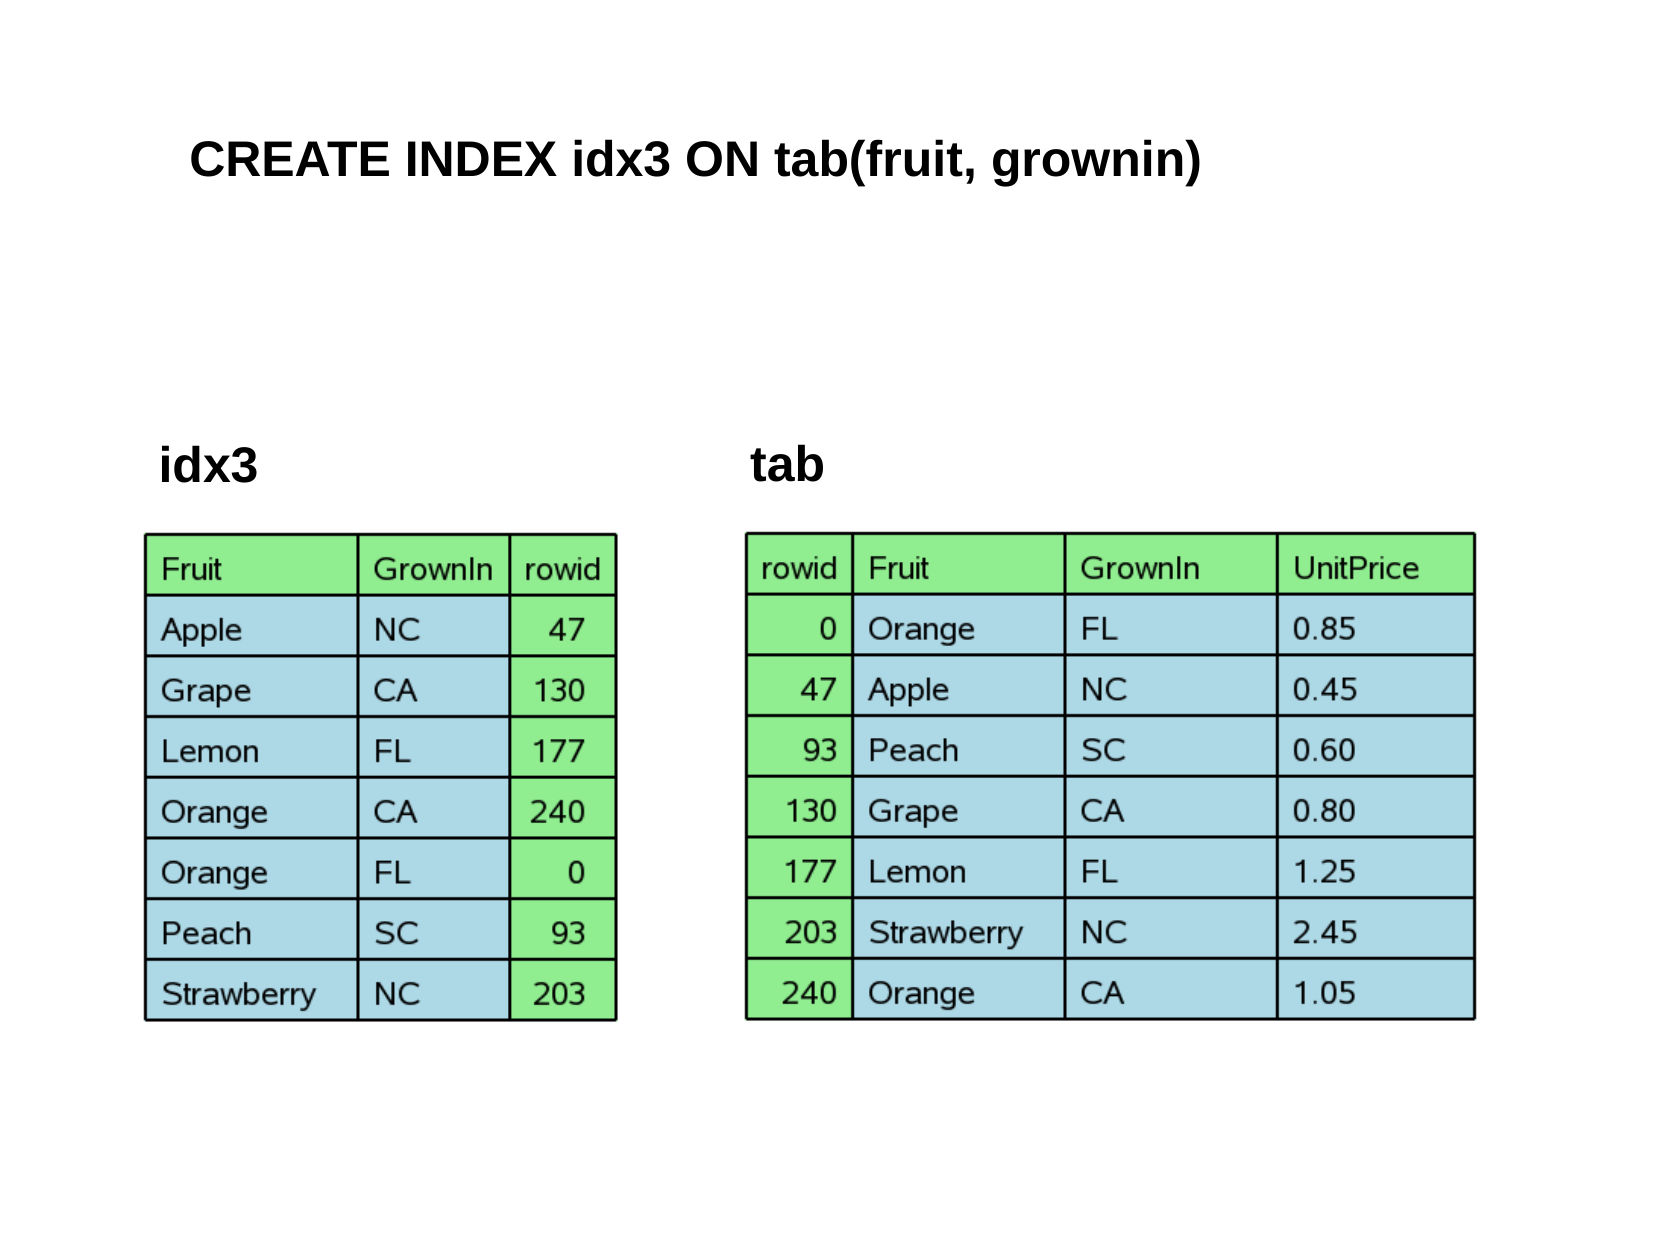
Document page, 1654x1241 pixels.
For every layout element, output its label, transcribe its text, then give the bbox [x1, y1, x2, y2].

text_box CREATE INDEX idx3 ON tab(fruit, grownin) [174, 124, 1218, 197]
text_box tab [735, 428, 841, 502]
picture [730, 517, 1490, 1036]
text_box idx3 [143, 429, 274, 502]
picture [129, 518, 633, 1037]
